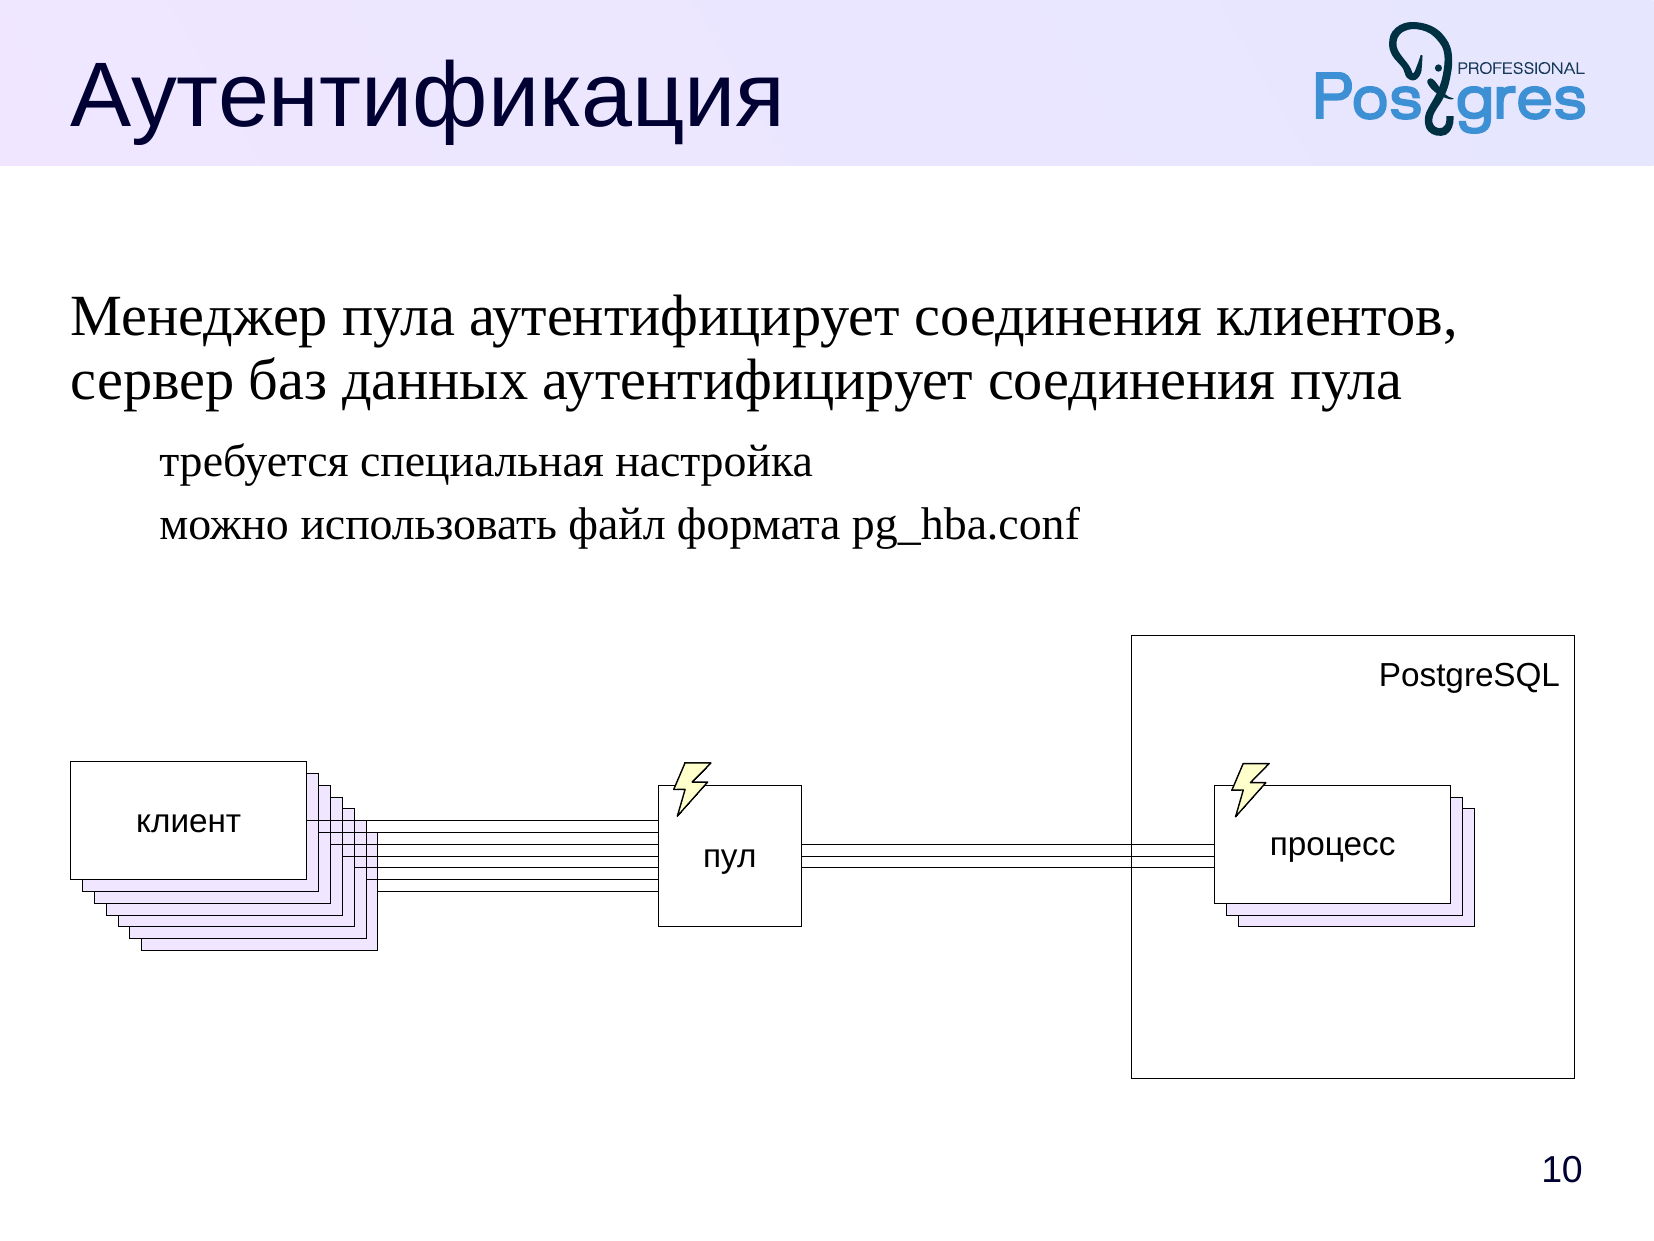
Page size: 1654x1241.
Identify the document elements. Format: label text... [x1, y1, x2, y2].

text_box пул [658, 785, 802, 927]
text_box клиент [70, 761, 307, 880]
title Аутентификация [70, 43, 1241, 147]
text_box PostgreSQL [1131, 857, 1214, 867]
text_box [307, 773, 355, 820]
text_box PostgreSQL [1131, 635, 1575, 1079]
text_box процесс [1214, 785, 1451, 904]
text_box [1231, 763, 1270, 817]
text_box PostgreSQL [1131, 845, 1214, 856]
text_box [673, 762, 711, 817]
text_box [1226, 797, 1475, 927]
list Менеджер пула аутентифицирует соединения клиентов, сервер баз данных аутентифицирует соединения пула требуется специальная настройка можно использовать файл формата pg_hba.conf [802, 845, 1131, 856]
text_box [82, 821, 378, 951]
list Менеджер пула аутентифицирует соединения клиентов, сервер баз данных аутентифицирует соединения пула требуется специальная настройка можно использовать файл формата pg_hba.conf [70, 283, 1583, 1141]
